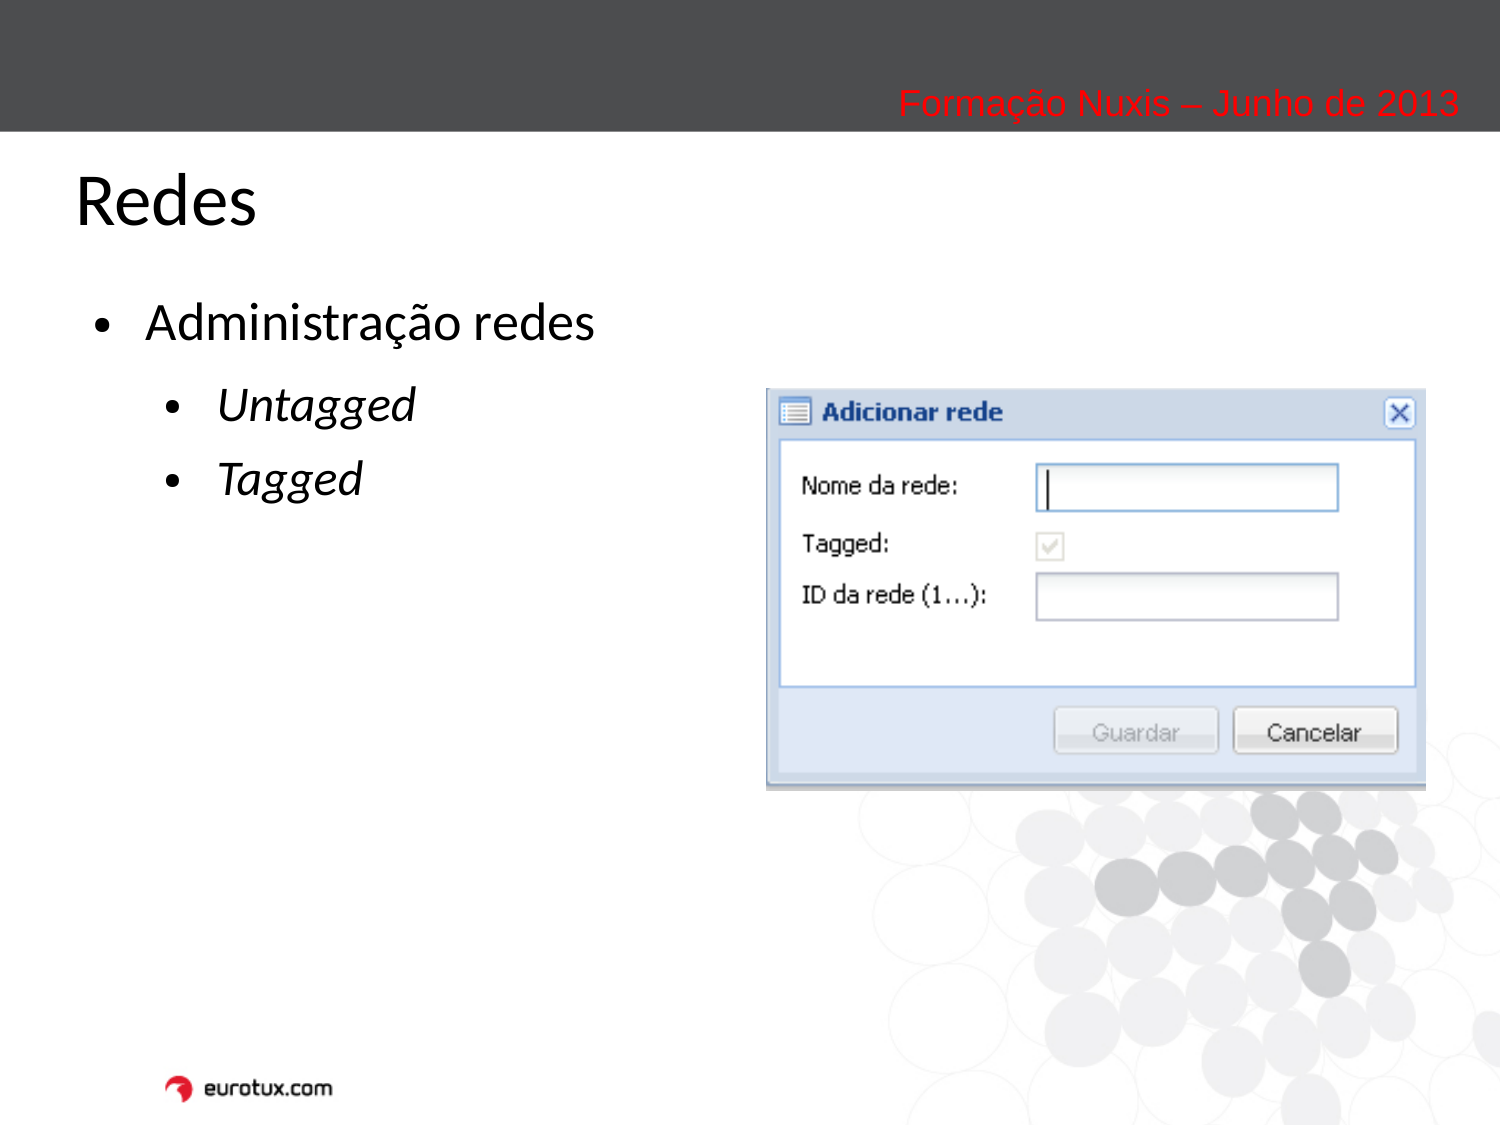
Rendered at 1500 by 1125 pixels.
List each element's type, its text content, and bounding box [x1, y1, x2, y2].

title Redes [75, 112, 1425, 301]
list Administração redes Untagged Tagged [75, 299, 734, 953]
picture [0, 0, 1500, 1125]
